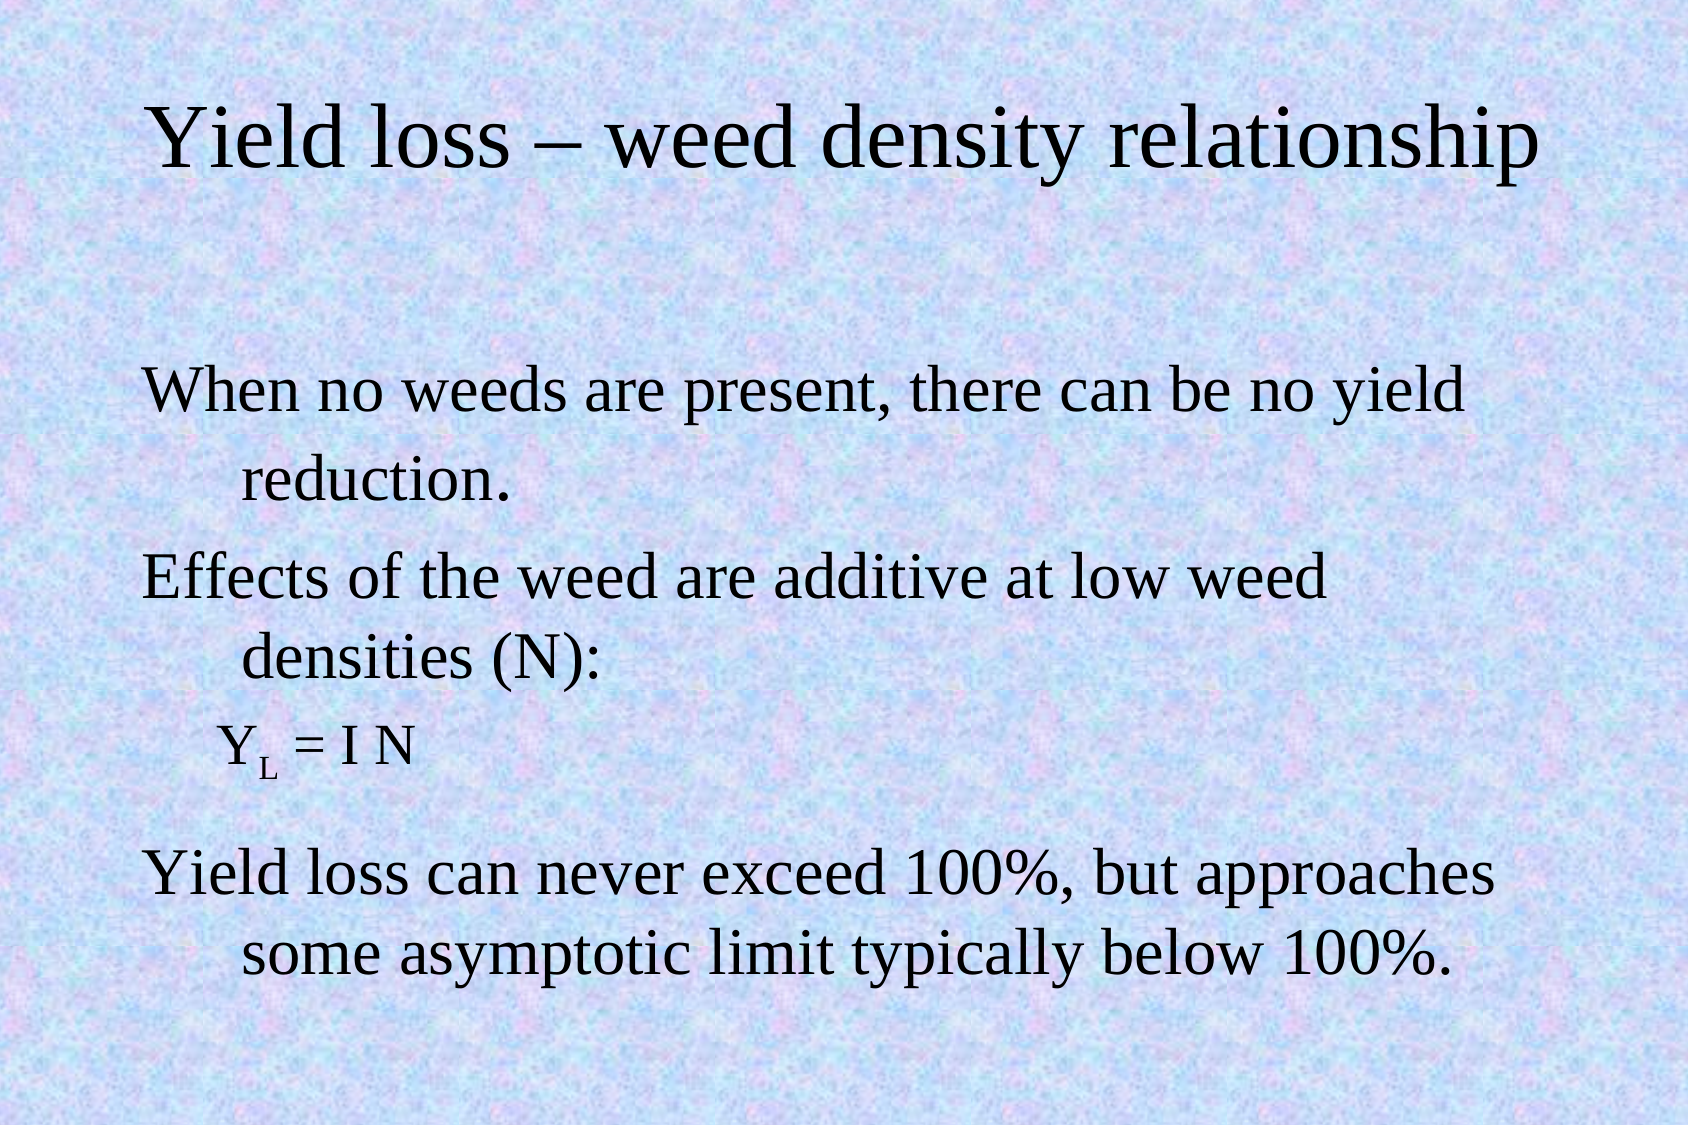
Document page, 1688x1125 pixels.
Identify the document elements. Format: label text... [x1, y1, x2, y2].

list When no weeds are present, there can be no yield reduction. Effects of the weed are additive at low weed densities (N): YL = I N Yield loss can never exceed 100%, but approaches some asymptotic limit typically below 100%. [126, 337, 1561, 1050]
title Yield loss – weed density relationship [126, 49, 1561, 213]
picture [0, 0, 1688, 1125]
